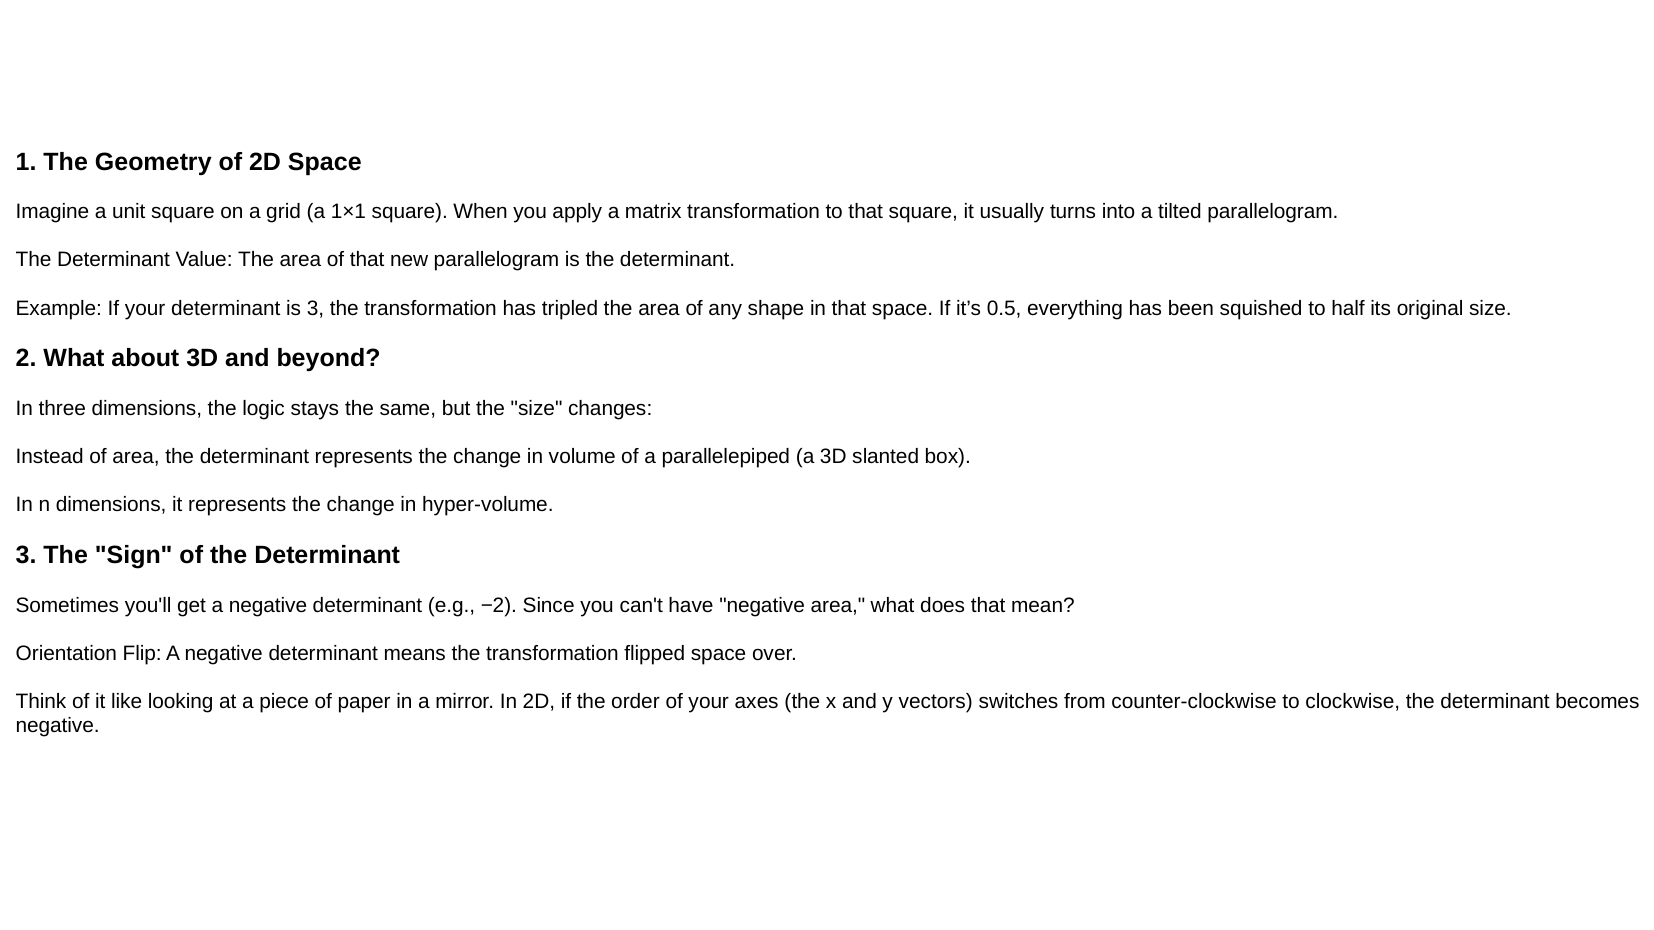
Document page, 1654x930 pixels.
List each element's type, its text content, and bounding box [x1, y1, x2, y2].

text_box 1. The Geometry of 2D Space Imagine a unit square on a grid (a 1×1 square). When you apply a matrix transformation to that square, it usually turns into a tilted parallelogram. The Determinant Value: The area of that new parallelogram is the determinant. Example: If your determinant is 3, the transformation has tripled the area of any shape in that space. If it’s 0.5, everything has been squished to half its original size. 2. What about 3D and beyond? In three dimensions, the logic stays the same, but the "size" changes: Instead of area, the determinant represents the change in volume of a parallelepiped (a 3D slanted box). In n dimensions, it represents the change in hyper-volume. 3. The "Sign" of the Determinant Sometimes you'll get a negative determinant (e.g., −2). Since you can't have "negative area," what does that mean? Orientation Flip: A negative determinant means the transformation flipped space over. Think of it like looking at a piece of paper in a mirror. In 2D, if the order of your axes (the x and y vectors) switches from counter-clockwise to clockwise, the determinant becomes negative. [0, 139, 1653, 793]
